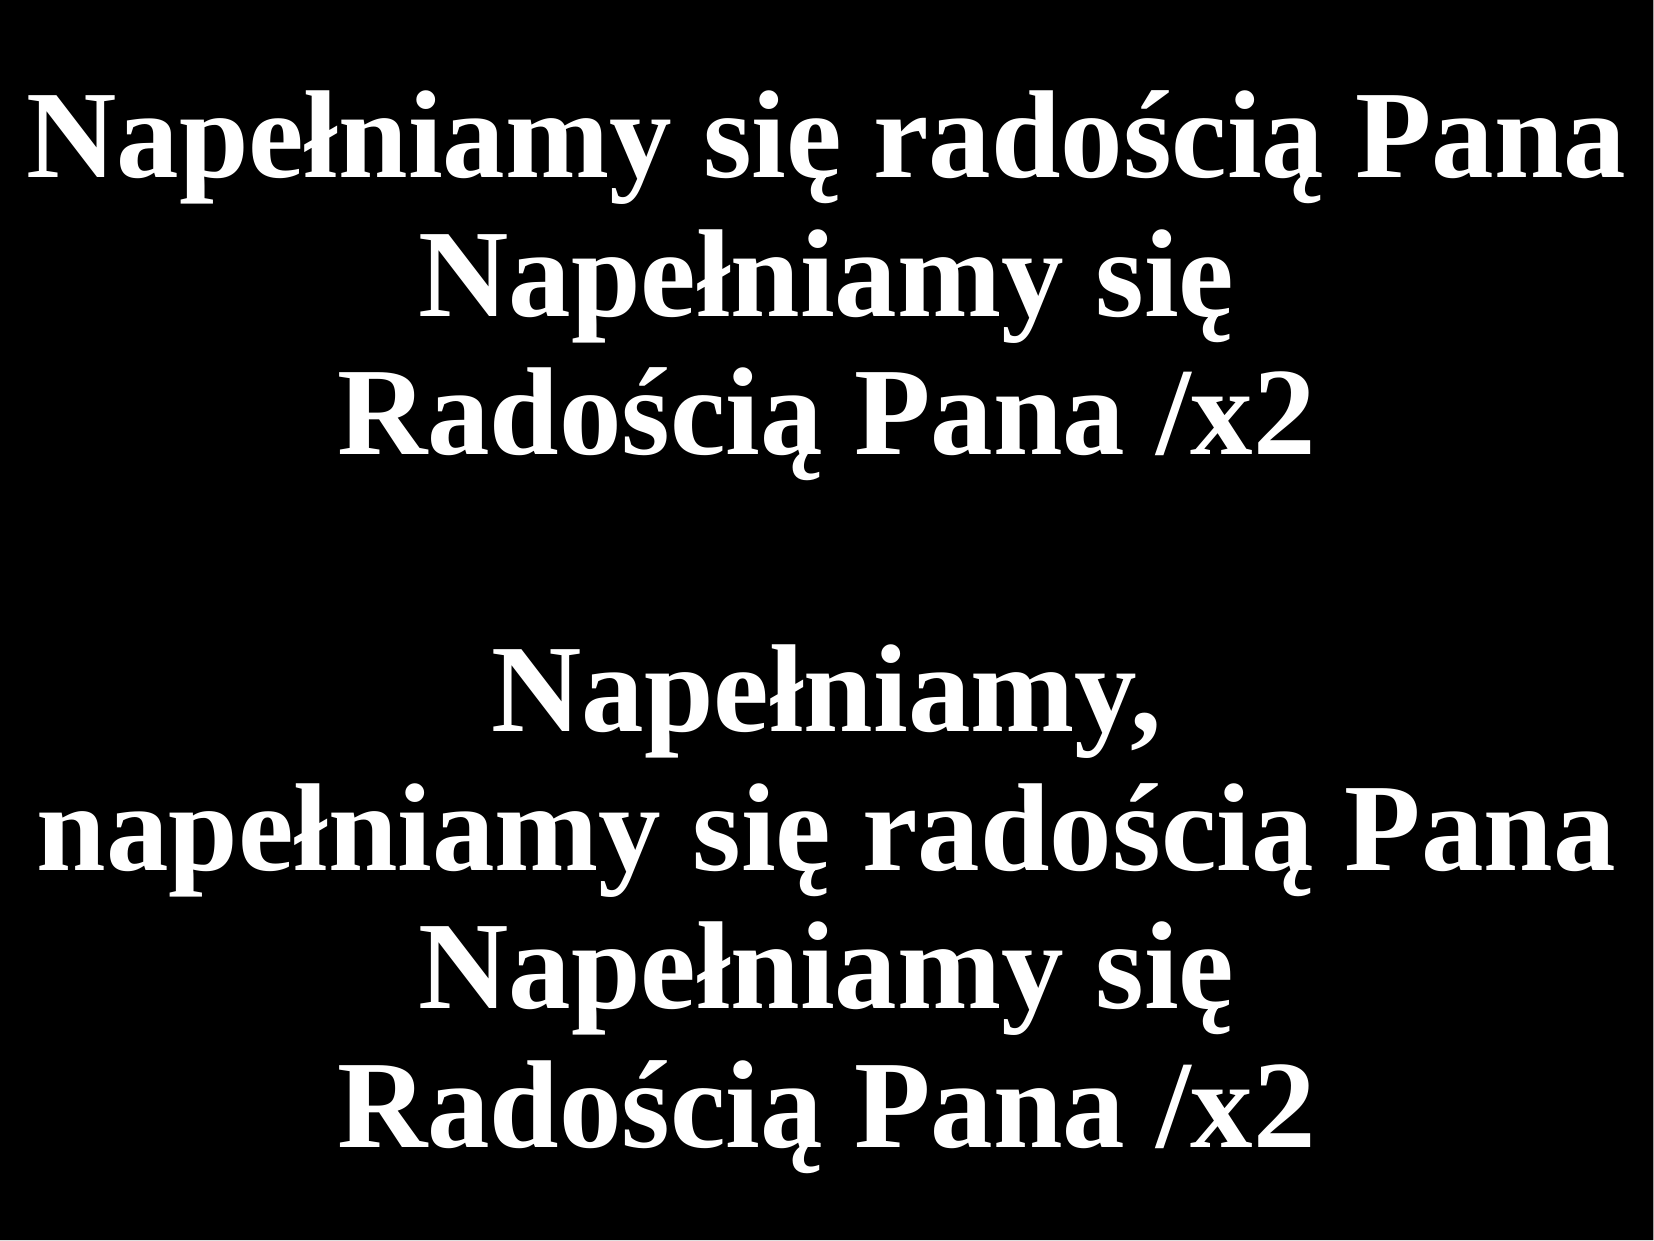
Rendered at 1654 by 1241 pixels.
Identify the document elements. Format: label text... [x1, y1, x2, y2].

title Napełniamy się radością Pana Napełniamy się Radością Pana /x2 Napełniamy, napełniamy się radością Pana Napełniamy się Radością Pana /x2 [0, 0, 1654, 1241]
